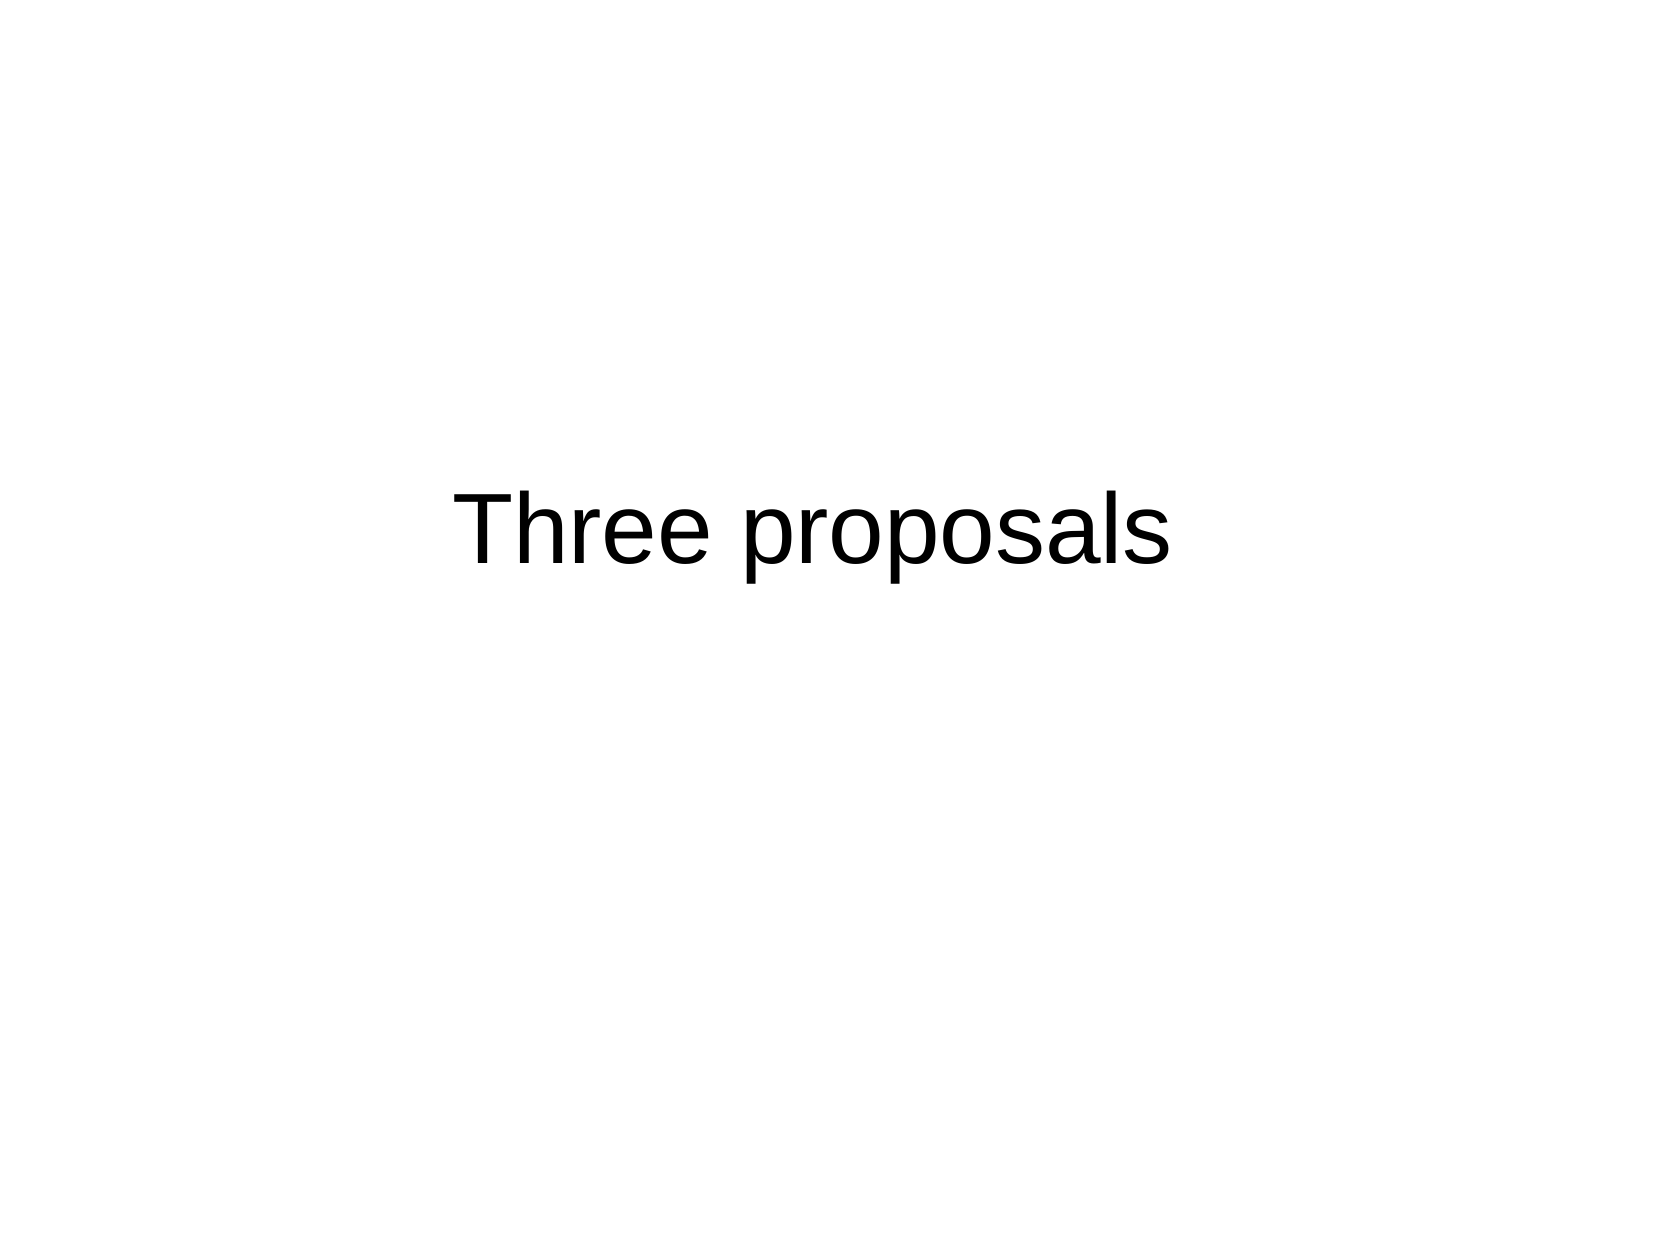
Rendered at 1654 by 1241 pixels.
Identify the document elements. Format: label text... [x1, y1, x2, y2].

subtitle Three proposals [82, 49, 1571, 1010]
